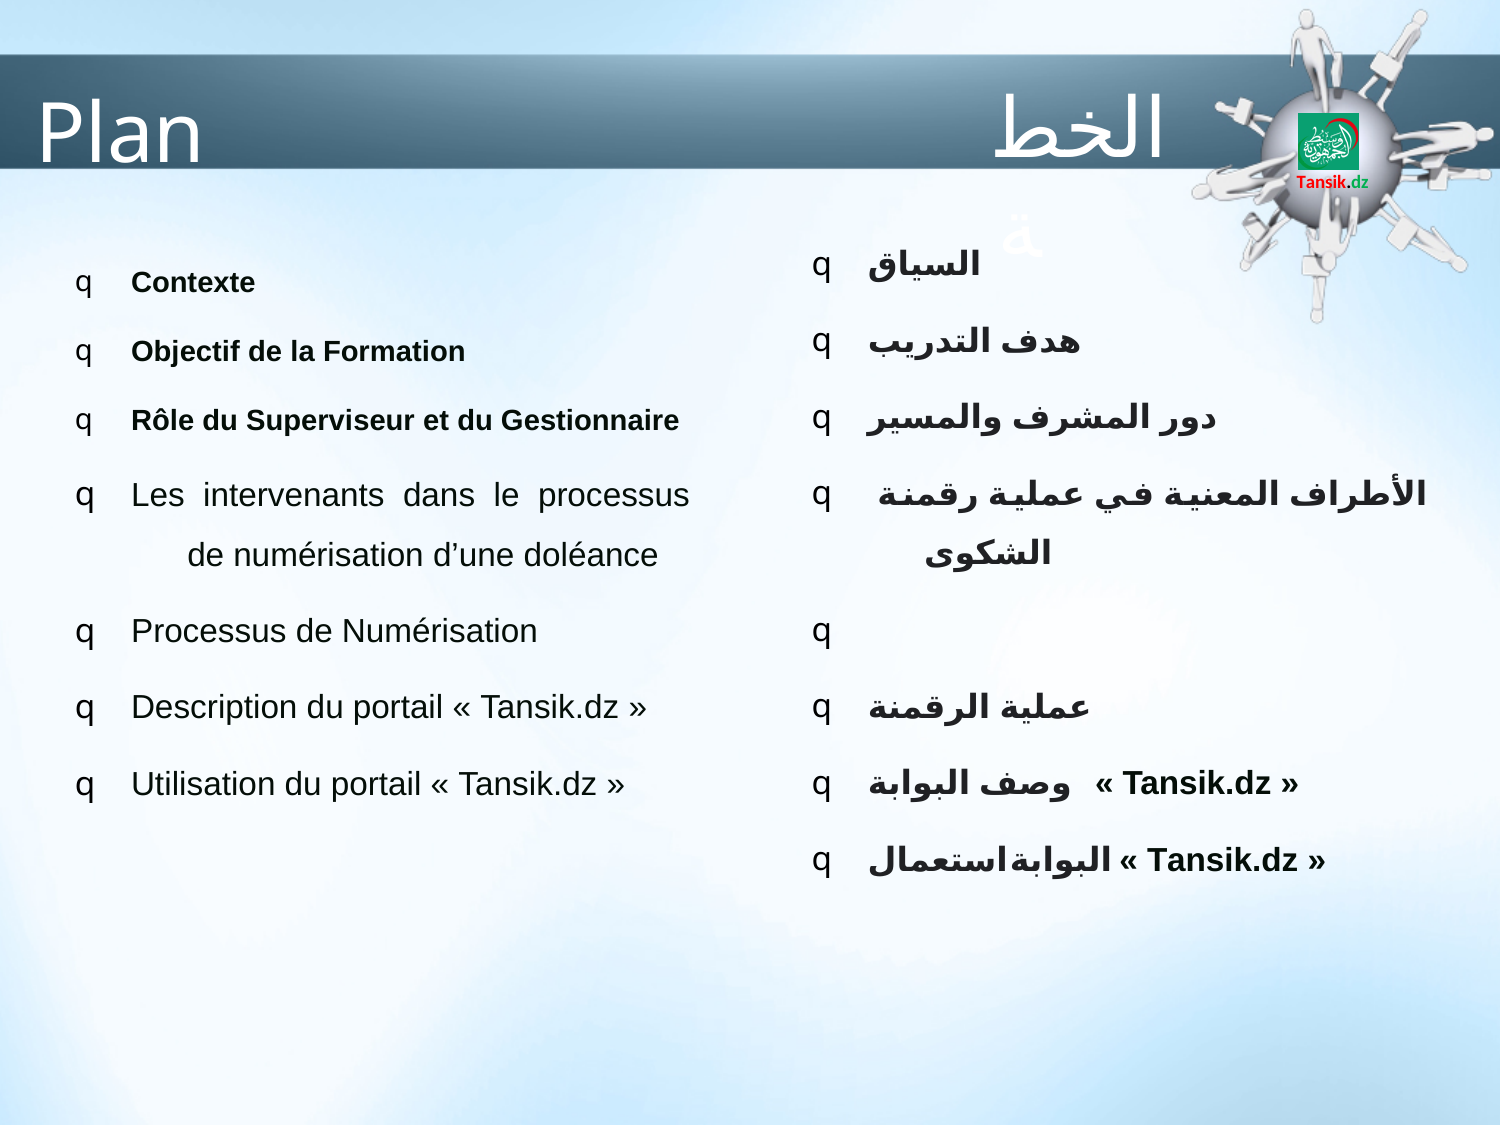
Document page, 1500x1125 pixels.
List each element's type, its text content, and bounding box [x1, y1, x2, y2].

title Plan [20, 71, 244, 155]
text_box السياق هدف التدريب دور المشرف والمسير الأطراف المعنية في عملية رقمنة الشكوى عملية الرقمنة وصف البوابة « Tansik.dz » البوابة استعمال « Tansik.dz » [796, 158, 1443, 862]
picture [1298, 113, 1359, 158]
text_box Contexte Objectif de la Formation Rôle du Superviseur et du Gestionnaire Les intervenants dans le processus de numérisation d’une doléance Processus de Numérisation Description du portail « Tansik.dz » Utilisation du portail « Tansik.dz » [59, 176, 706, 893]
text_box الخطة [982, 66, 1206, 149]
